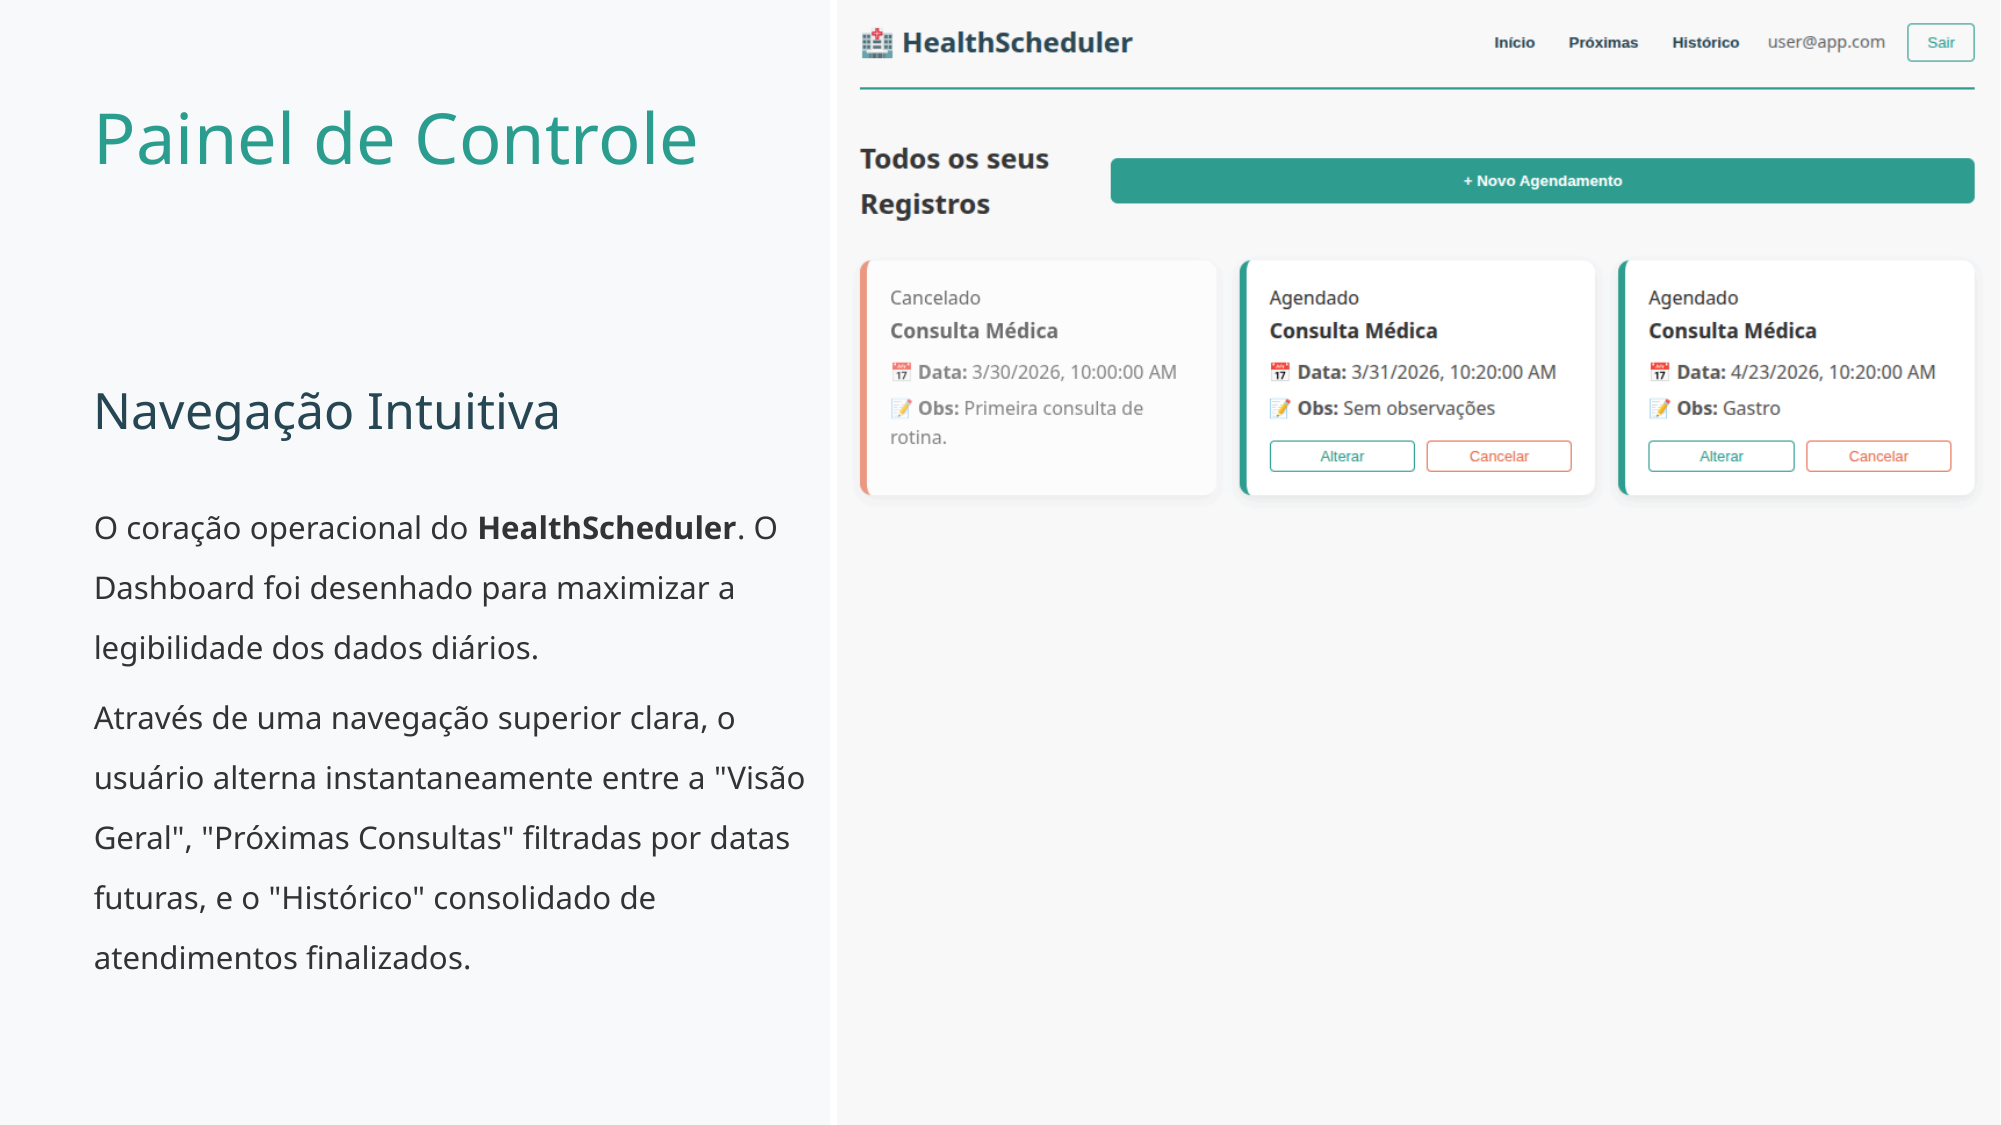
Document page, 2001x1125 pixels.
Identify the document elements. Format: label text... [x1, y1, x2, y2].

text_box Através de uma navegação superior clara, o usuário alterna instantaneamente entre a "Visão Geral", "Próximas Consultas" filtradas por datas futuras, e o "Histórico" consolidado de atendimentos finalizados. [93, 676, 809, 976]
text_box O coração operacional do HealthScheduler. O Dashboard foi desenhado para maximizar a legibilidade dos dados diários. [93, 485, 809, 666]
text_box Painel de Controle [93, 93, 830, 179]
text_box Navegação Intuitiva [93, 379, 1005, 440]
picture [836, 0, 2000, 1125]
